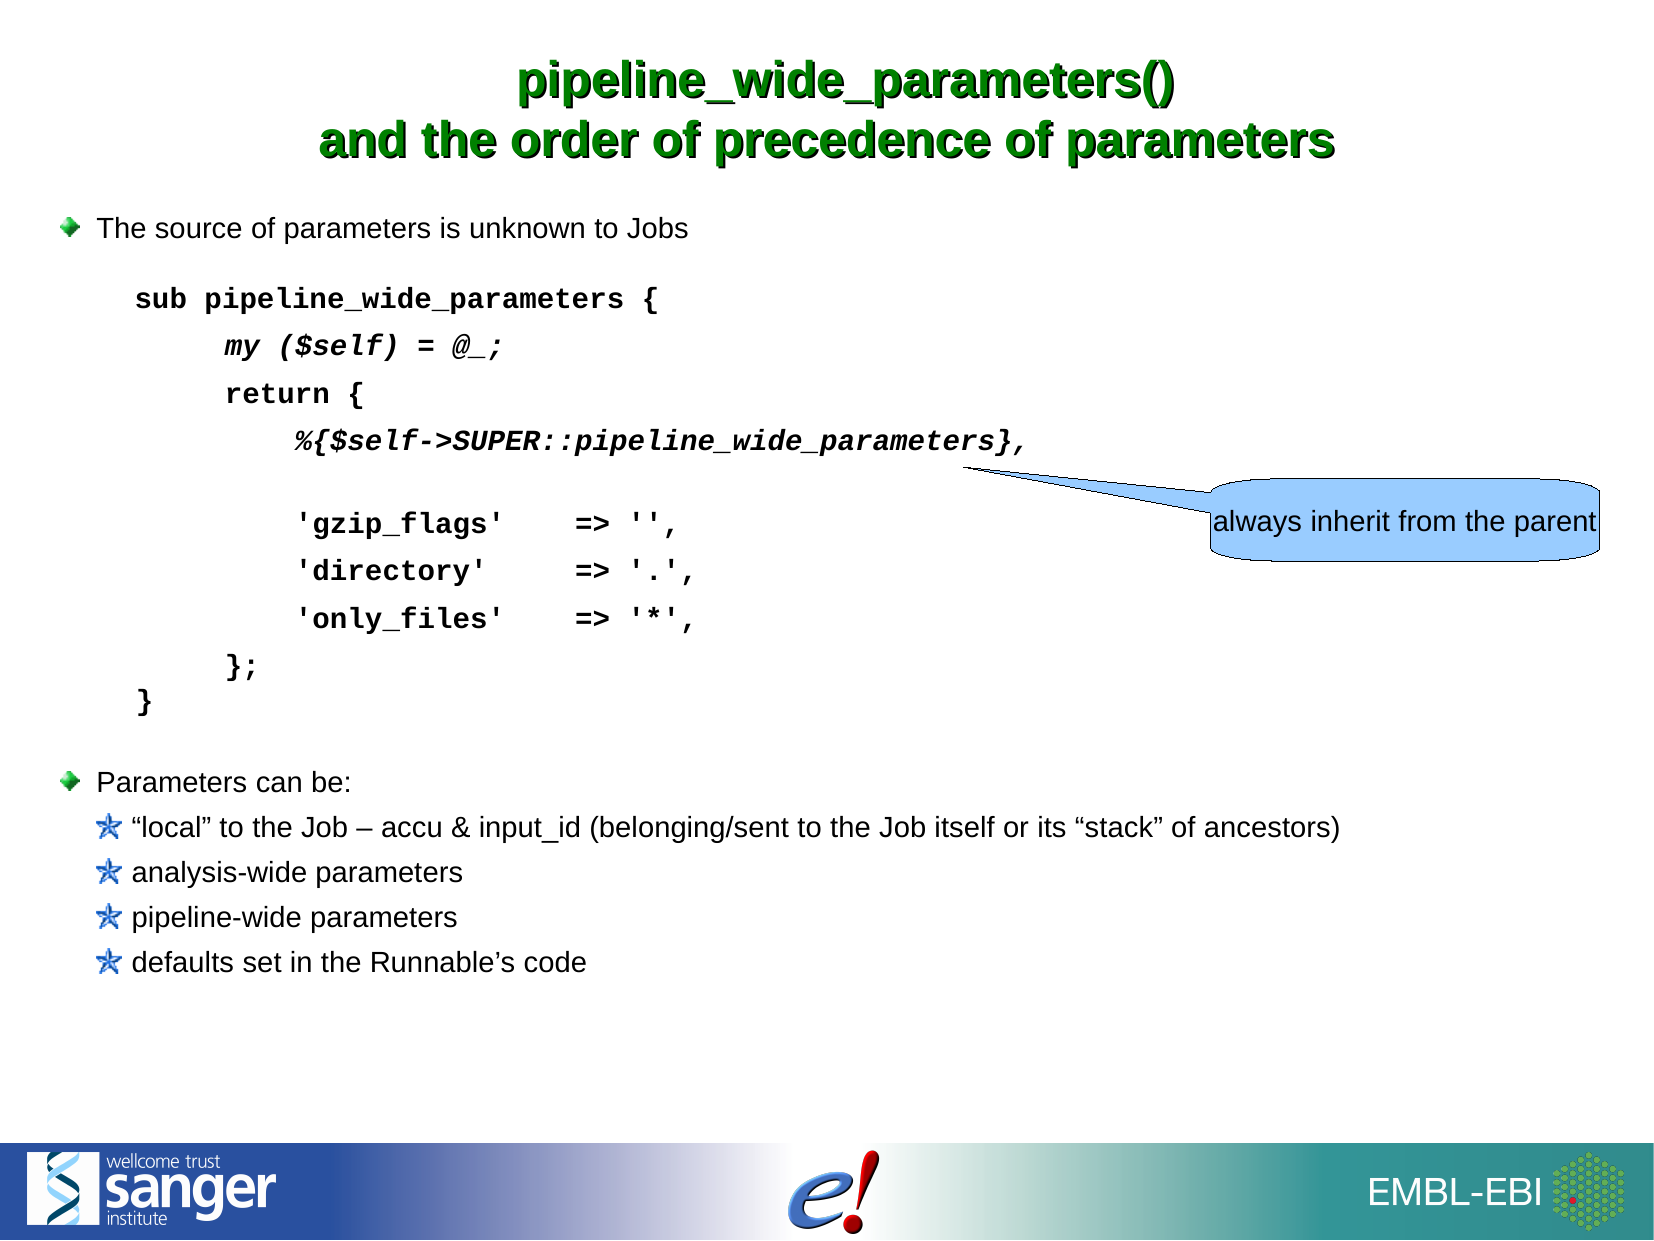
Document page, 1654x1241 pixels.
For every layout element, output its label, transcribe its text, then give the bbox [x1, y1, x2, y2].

text_box always inherit from the parent [963, 467, 1600, 562]
list The source of parameters is unknown to Jobs sub pipeline_wide_parameters { my ($self) = @_; return { %{$self->SUPER::pipeline_wide_parameters}, 'gzip_flags' => '', 'directory' => '.', 'only_files' => '*', }; } Parameters can be: “local” to the Job – accu & input_id (belonging/sent to the Job itself or its “stack” of ancestors) analysis-wide parameters pipeline-wide parameters defaults set in the Runnable’s code [45, 194, 1448, 1123]
title pipeline_wide_parameters() and the order of precedence of parameters [82, 23, 1571, 182]
picture [0, 1143, 1654, 1240]
